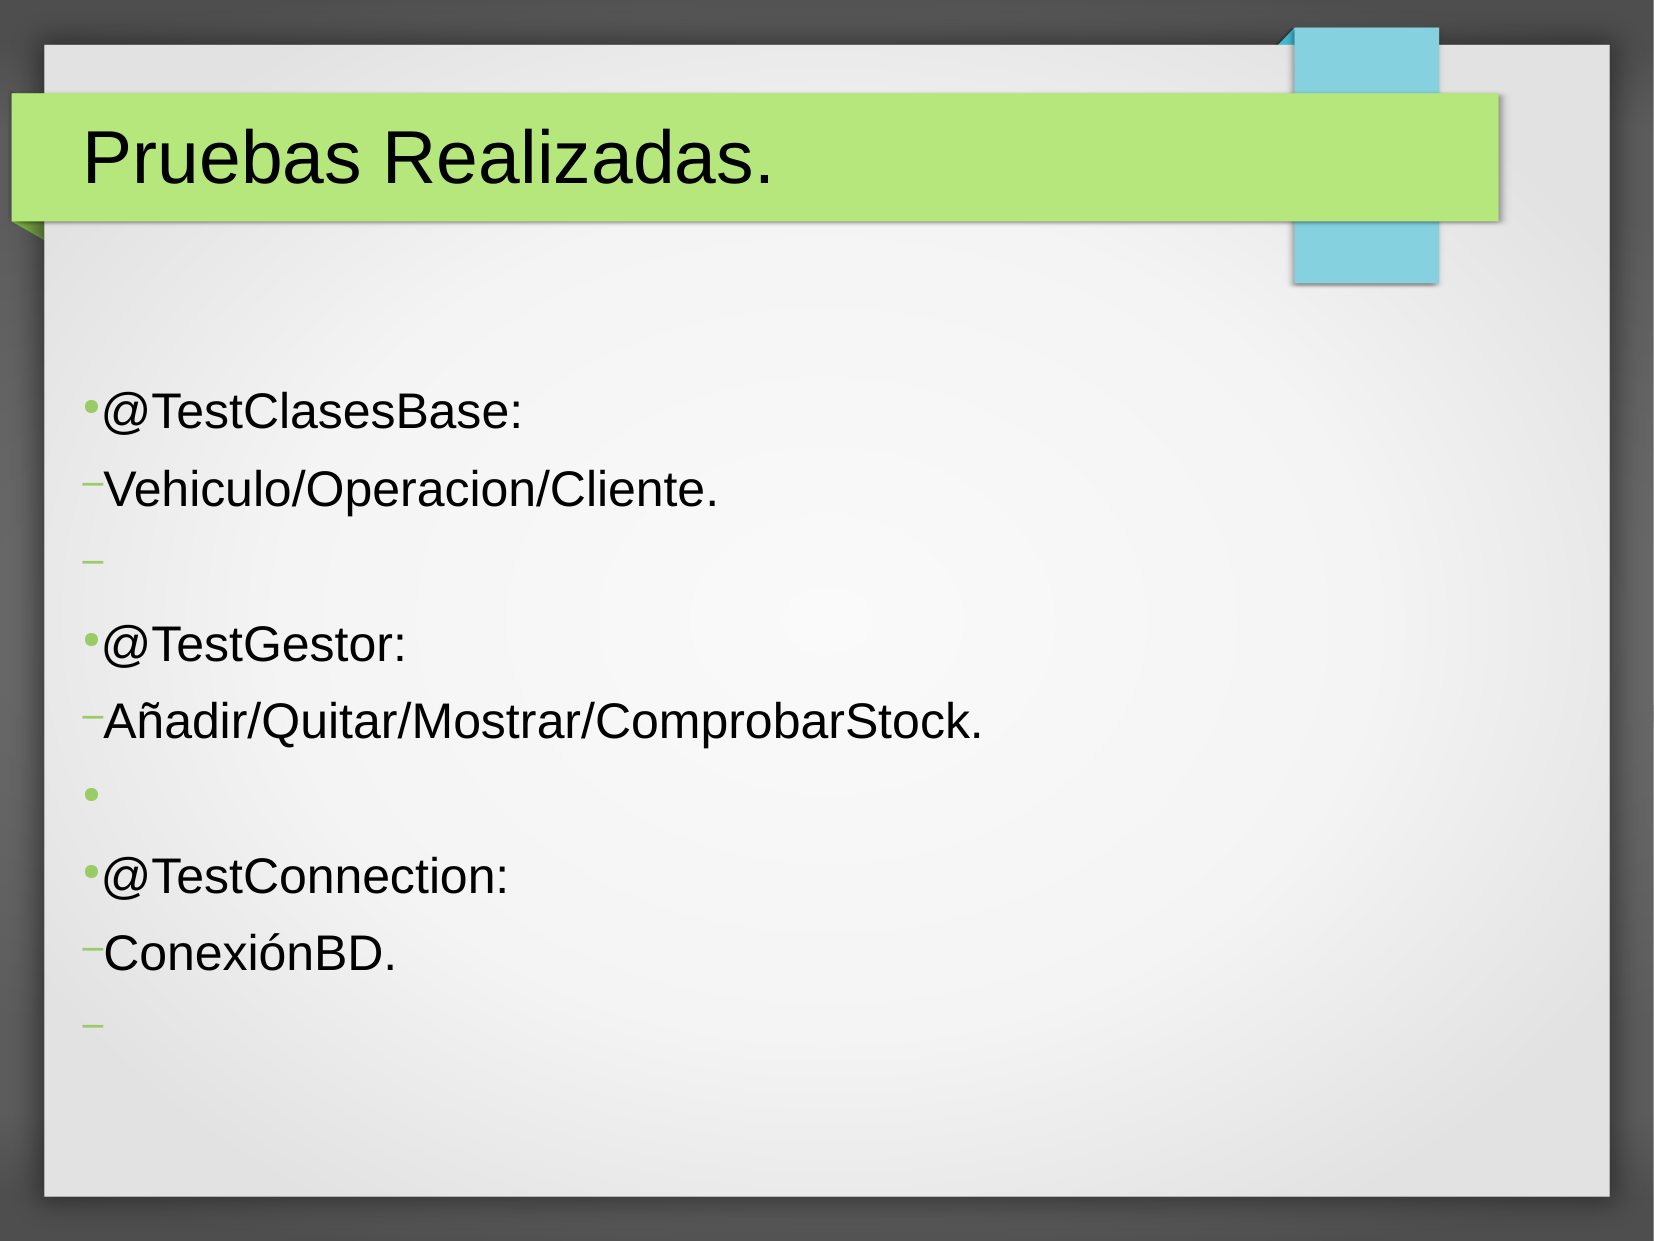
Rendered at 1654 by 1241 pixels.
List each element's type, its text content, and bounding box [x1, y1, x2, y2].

list @TestClasesBase: Vehiculo/Operacion/Cliente. @TestGestor: Añadir/Quitar/Mostrar/ComprobarStock. @TestConnection: ConexiónBD. [82, 301, 1571, 1021]
title Pruebas Realizadas. [82, 94, 1264, 213]
